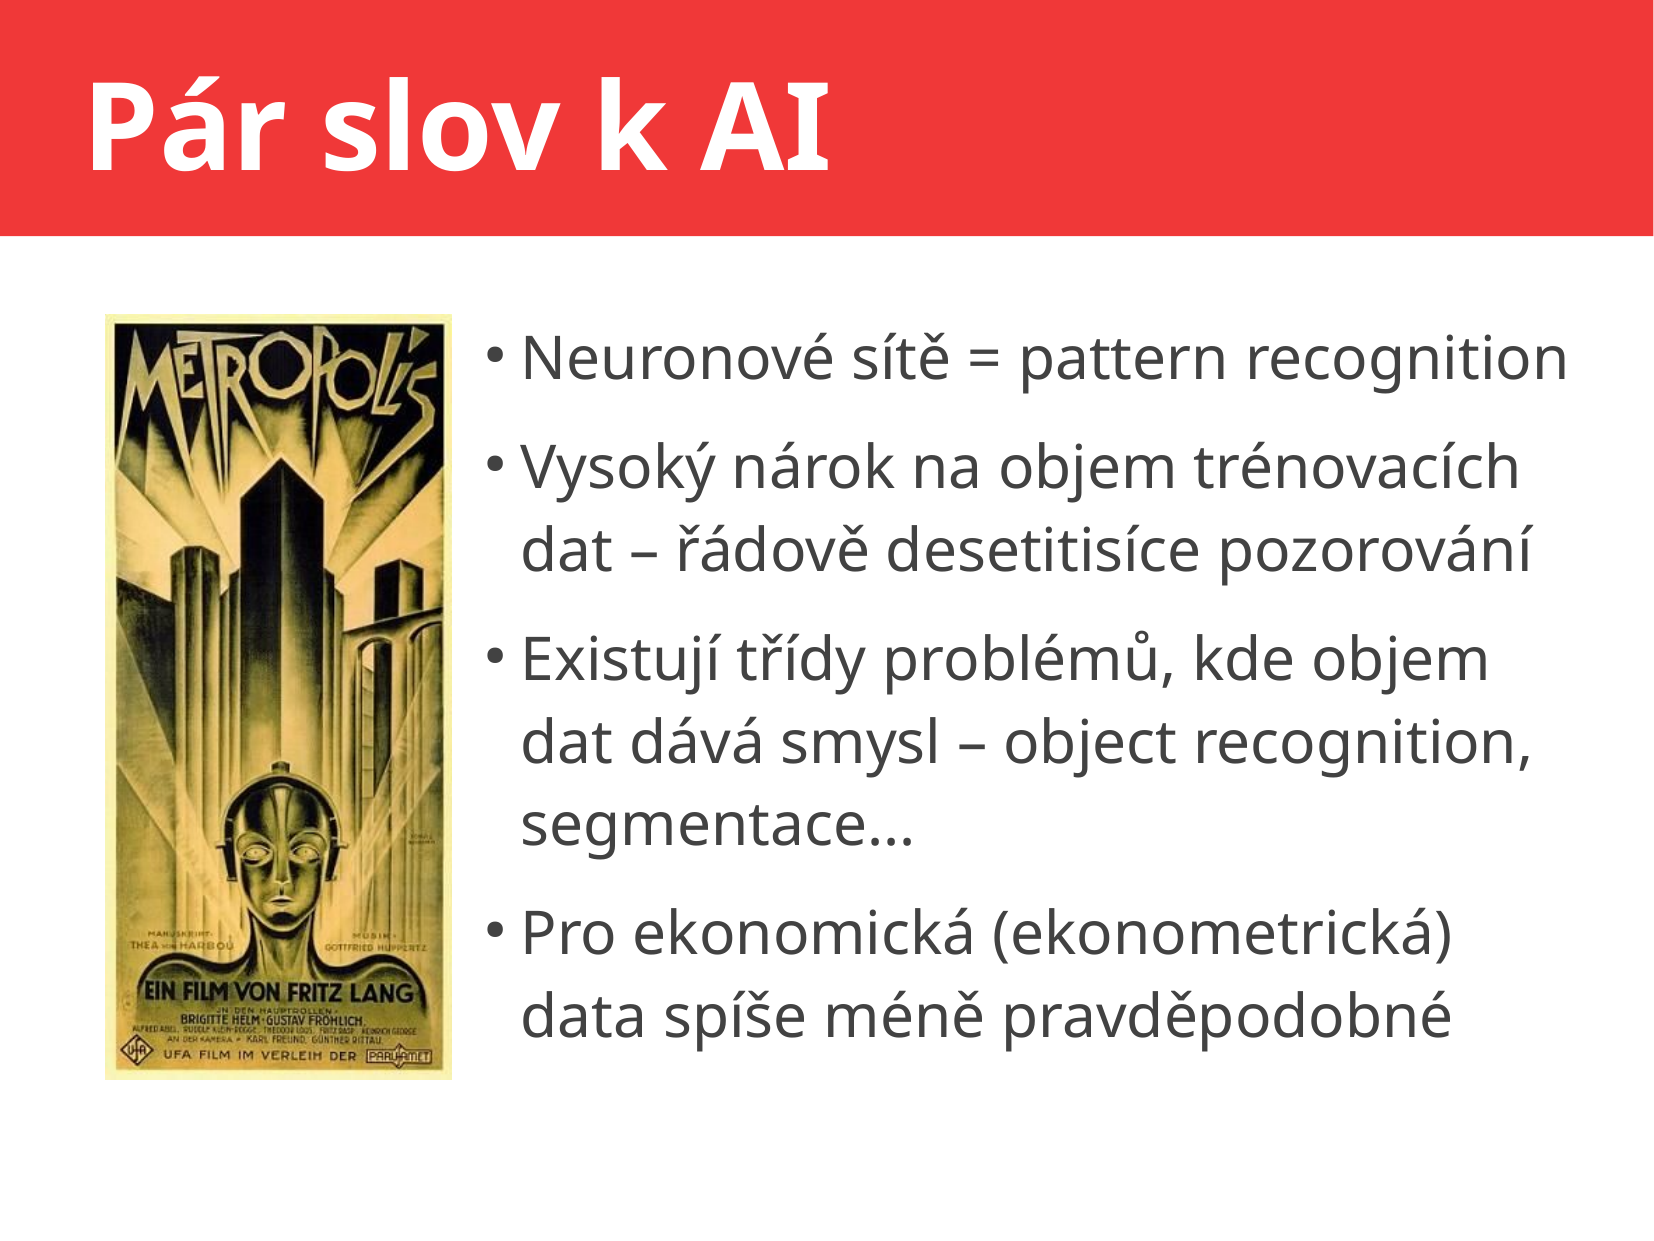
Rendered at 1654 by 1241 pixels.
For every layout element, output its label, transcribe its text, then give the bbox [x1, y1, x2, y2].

title Pár slov k AI [82, 19, 1571, 227]
picture [105, 314, 452, 1080]
list Neuronové sítě = pattern recognition Vysoký nárok na objem trénovacích dat – řádově desetitisíce pozorování Existují třídy problémů, kde objem dat dává smysl – object recognition, segmentace... Pro ekonomická (ekonometrická) data spíše méně pravděpodobné [472, 314, 1571, 1158]
